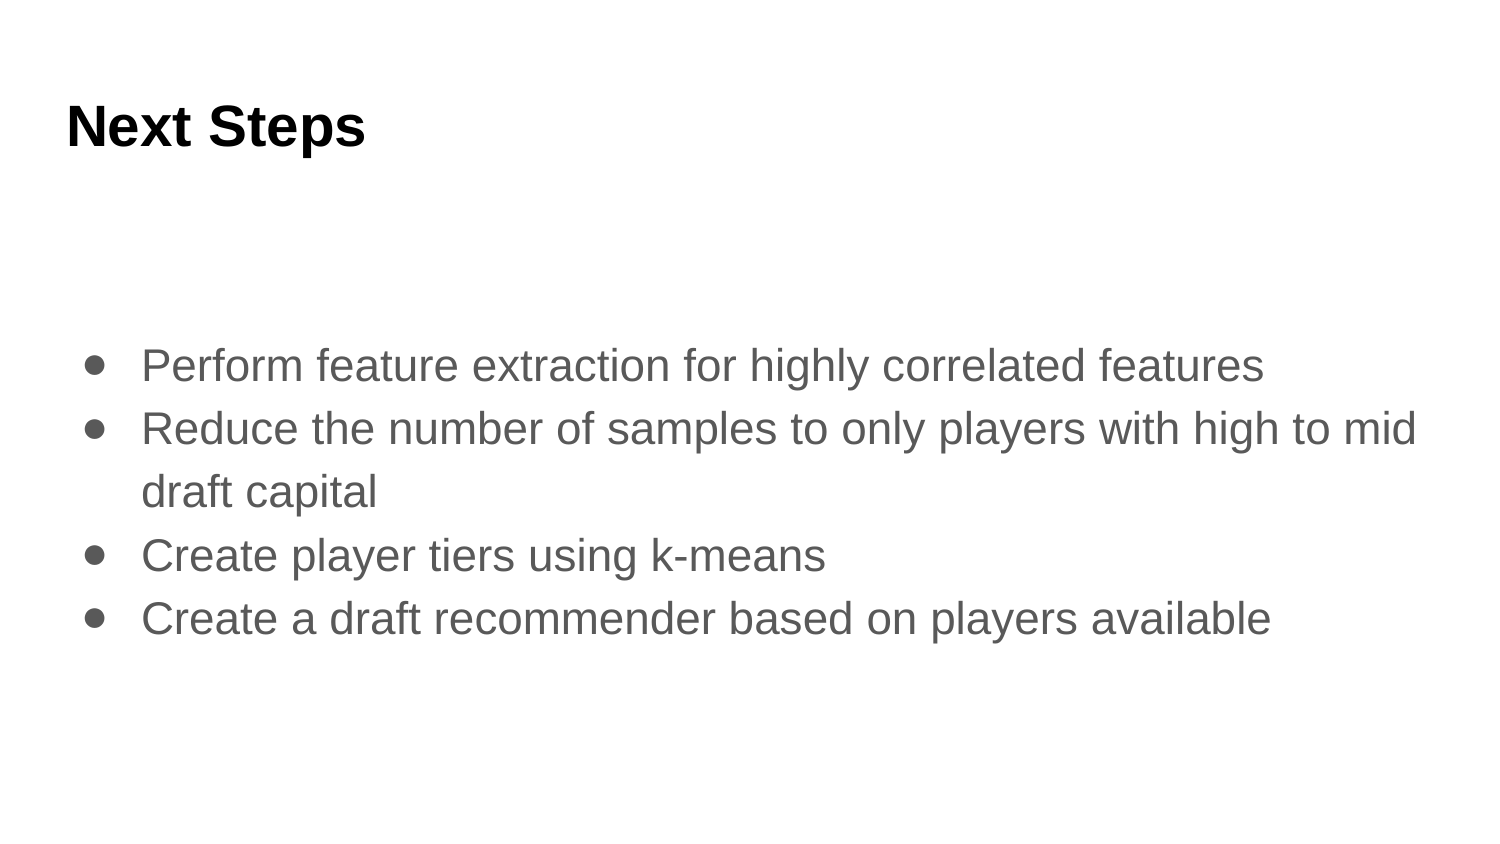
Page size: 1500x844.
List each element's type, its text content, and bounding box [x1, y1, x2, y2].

title Next Steps [51, 72, 1449, 167]
list Perform feature extraction for highly correlated features Reduce the number of samples to only players with high to mid draft capital Create player tiers using k-means Create a draft recommender based on players available [51, 312, 1449, 689]
